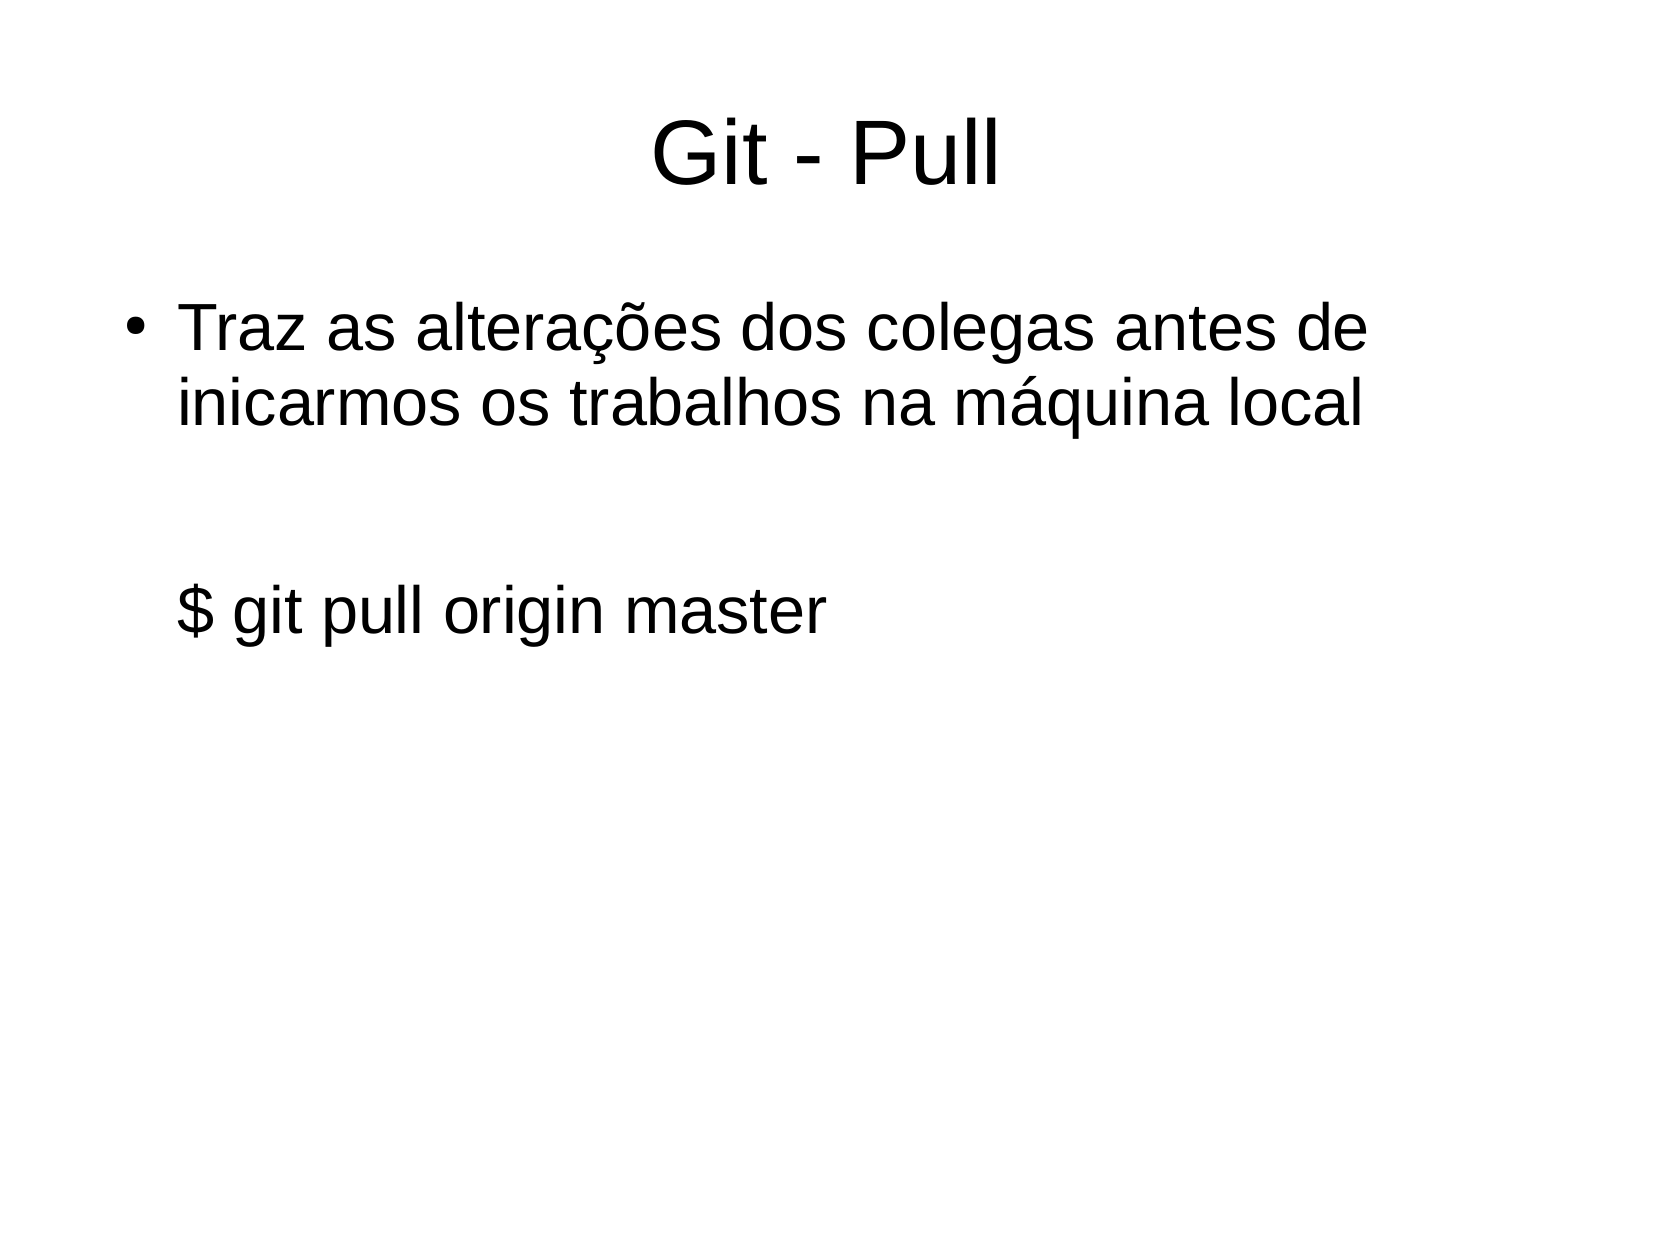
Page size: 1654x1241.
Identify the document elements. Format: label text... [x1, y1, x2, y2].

list Traz as alterações dos colegas antes de inicarmos os trabalhos na máquina local $ git pull origin master [106, 290, 1572, 1158]
title Git - Pull [82, 49, 1571, 257]
